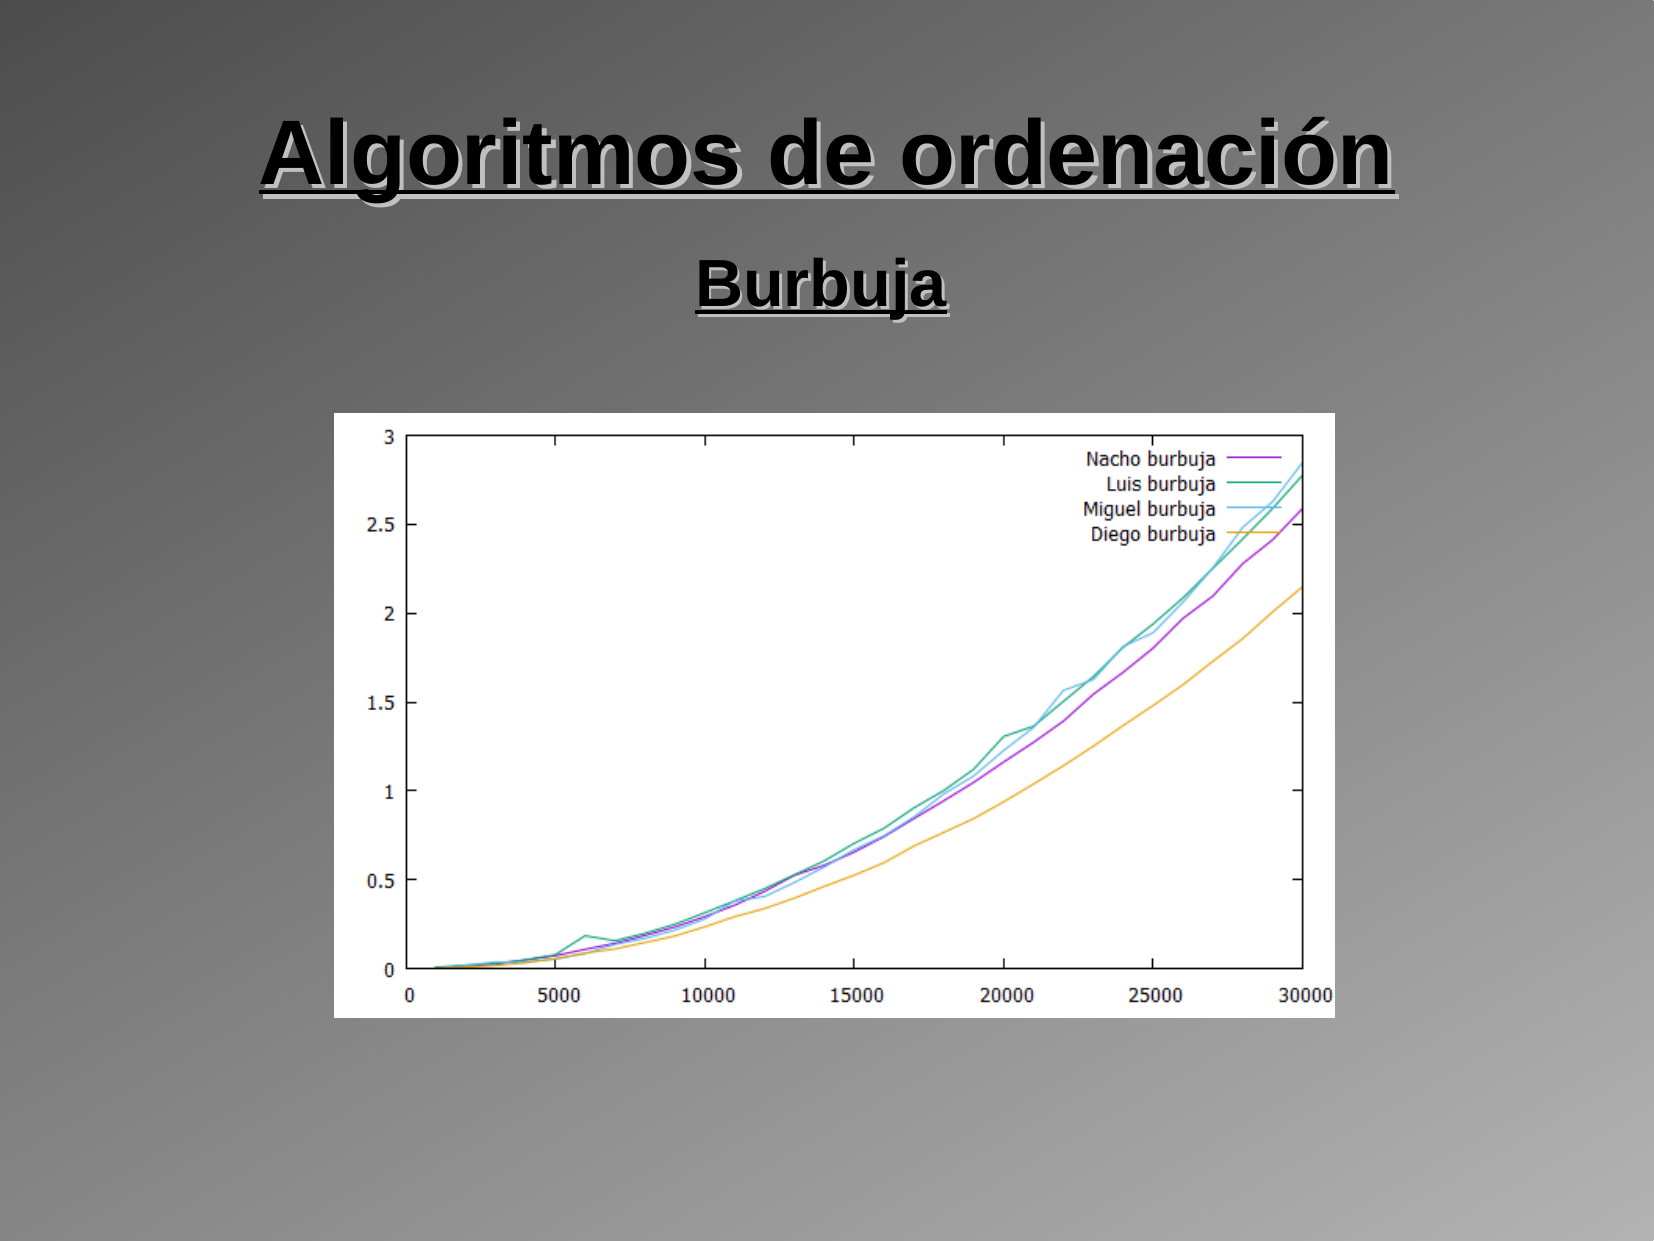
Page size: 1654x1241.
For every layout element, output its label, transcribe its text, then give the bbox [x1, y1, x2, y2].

title Algoritmos de ordenación [82, 49, 1571, 257]
picture [334, 413, 1335, 1018]
subtitle Burbuja [165, 236, 1477, 331]
